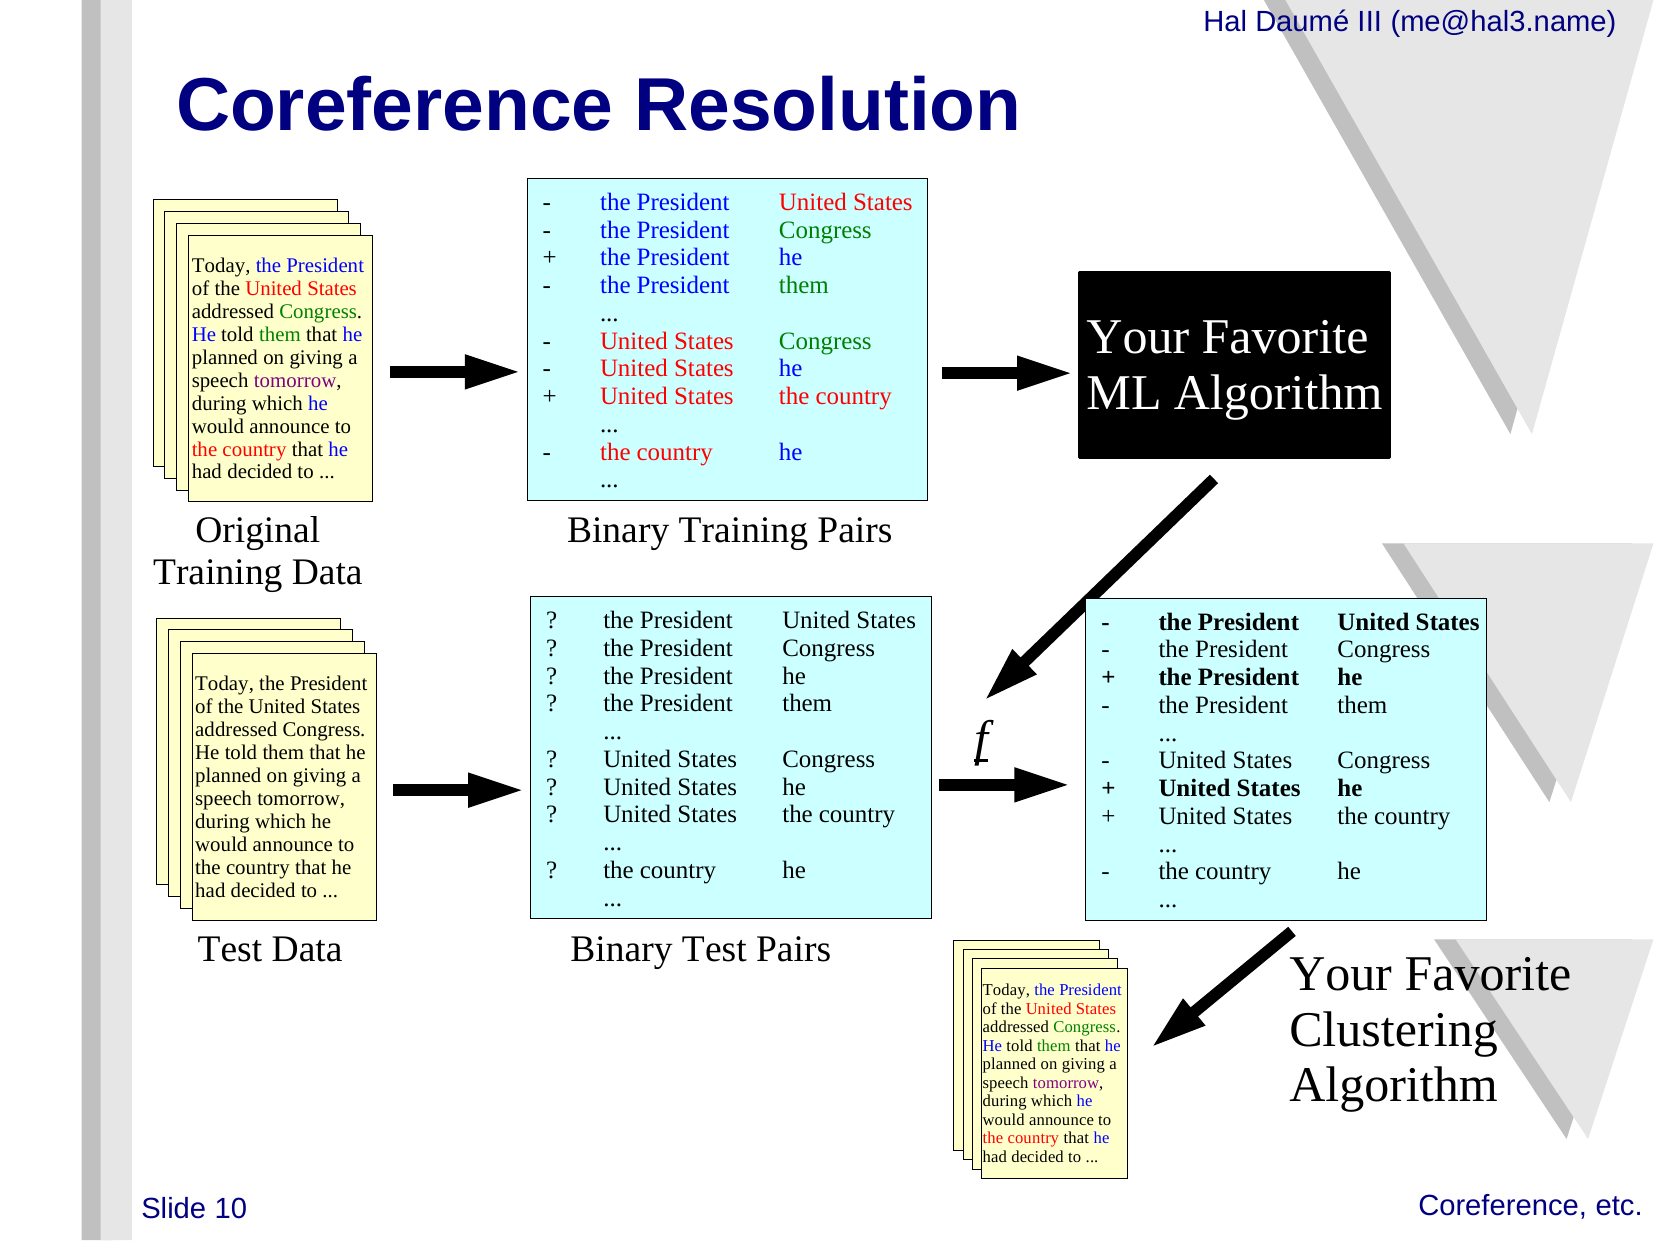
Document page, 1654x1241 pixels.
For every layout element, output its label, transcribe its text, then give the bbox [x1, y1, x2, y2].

text_box Binary Test Pairs [570, 927, 897, 970]
text_box Today, the President of the United States addressed Congress. He told them that he planned on giving a speech tomorrow, during which he would announce to the country that he had decided to ... [192, 653, 377, 921]
text_box [1085, 598, 1487, 921]
text_box Original Training Data [153, 509, 373, 593]
text_box Today, the President of the United States addressed Congress. He told them that he planned on giving a speech tomorrow, during which he would announce to the country that he had decided to ... [981, 968, 1128, 1179]
text_box ? the President United States ? the President Congress ? the President he ? the President them ... ? United States Congress ? United States he ? United States the country ... ? the country he ... [546, 606, 942, 916]
text_box Binary Training Pairs [566, 509, 894, 552]
text_box [530, 596, 932, 919]
text_box [953, 940, 1118, 1170]
text_box Your Favorite Clustering Algorithm [1289, 946, 1571, 1113]
text_box Test Data [197, 927, 346, 970]
text_box - the President United States - the President Congress + the President he - the President them ... - United States Congress + United States he + United States the country ... - the country he ... [1101, 607, 1498, 918]
text_box f [974, 711, 1067, 767]
title Coreference Resolution [176, 44, 1509, 166]
text_box Your Favorite ML Algorithm [1079, 272, 1390, 458]
text_box [156, 618, 365, 909]
text_box - the President United States - the President Congress + the President he - the President them ... - United States Congress - United States he + United States the country ... - the country he ... [542, 188, 939, 498]
text_box [527, 178, 928, 501]
text_box Today, the President of the United States addressed Congress. He told them that he planned on giving a speech tomorrow, during which he would announce to the country that he had decided to ... [188, 235, 373, 502]
text_box [153, 199, 361, 491]
